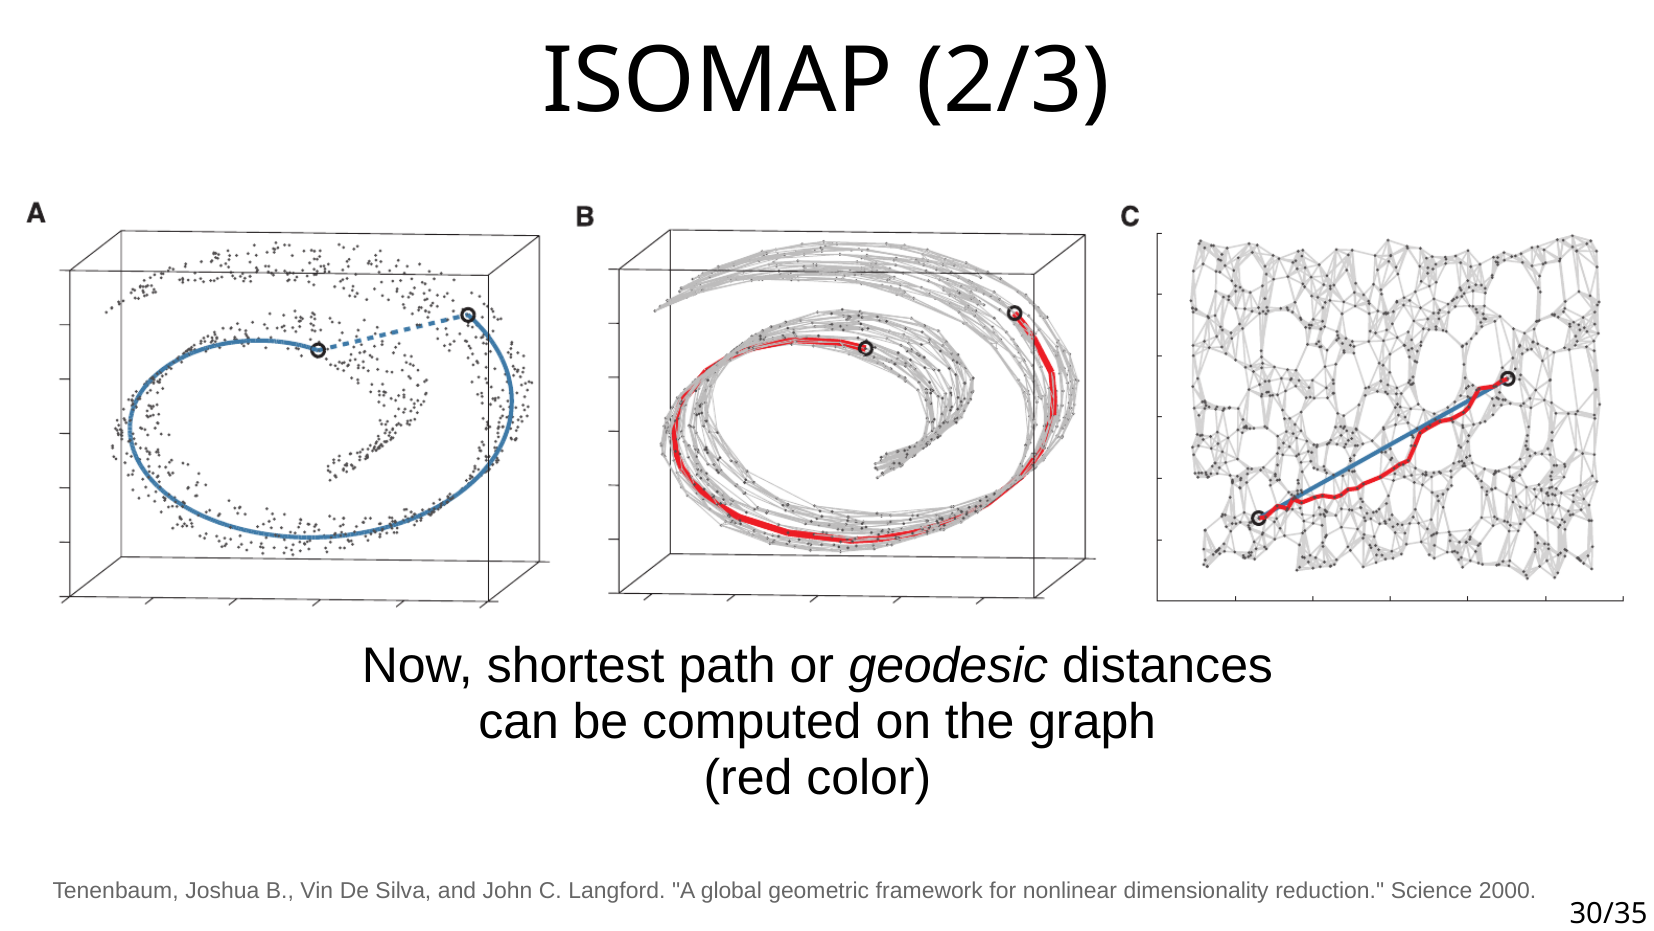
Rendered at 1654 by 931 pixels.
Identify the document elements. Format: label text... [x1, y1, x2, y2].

title ISOMAP (2/3) [82, 1, 1571, 151]
text_box Tenenbaum, Joshua B., Vin De Silva, and John C. Langford. "A global geometric framework for nonlinear dimensionality reduction." Science 2000. [0, 870, 1591, 931]
picture [0, 189, 1653, 616]
text_box Now, shortest path or geodesic distances can be computed on the graph (red color) [330, 630, 1306, 813]
